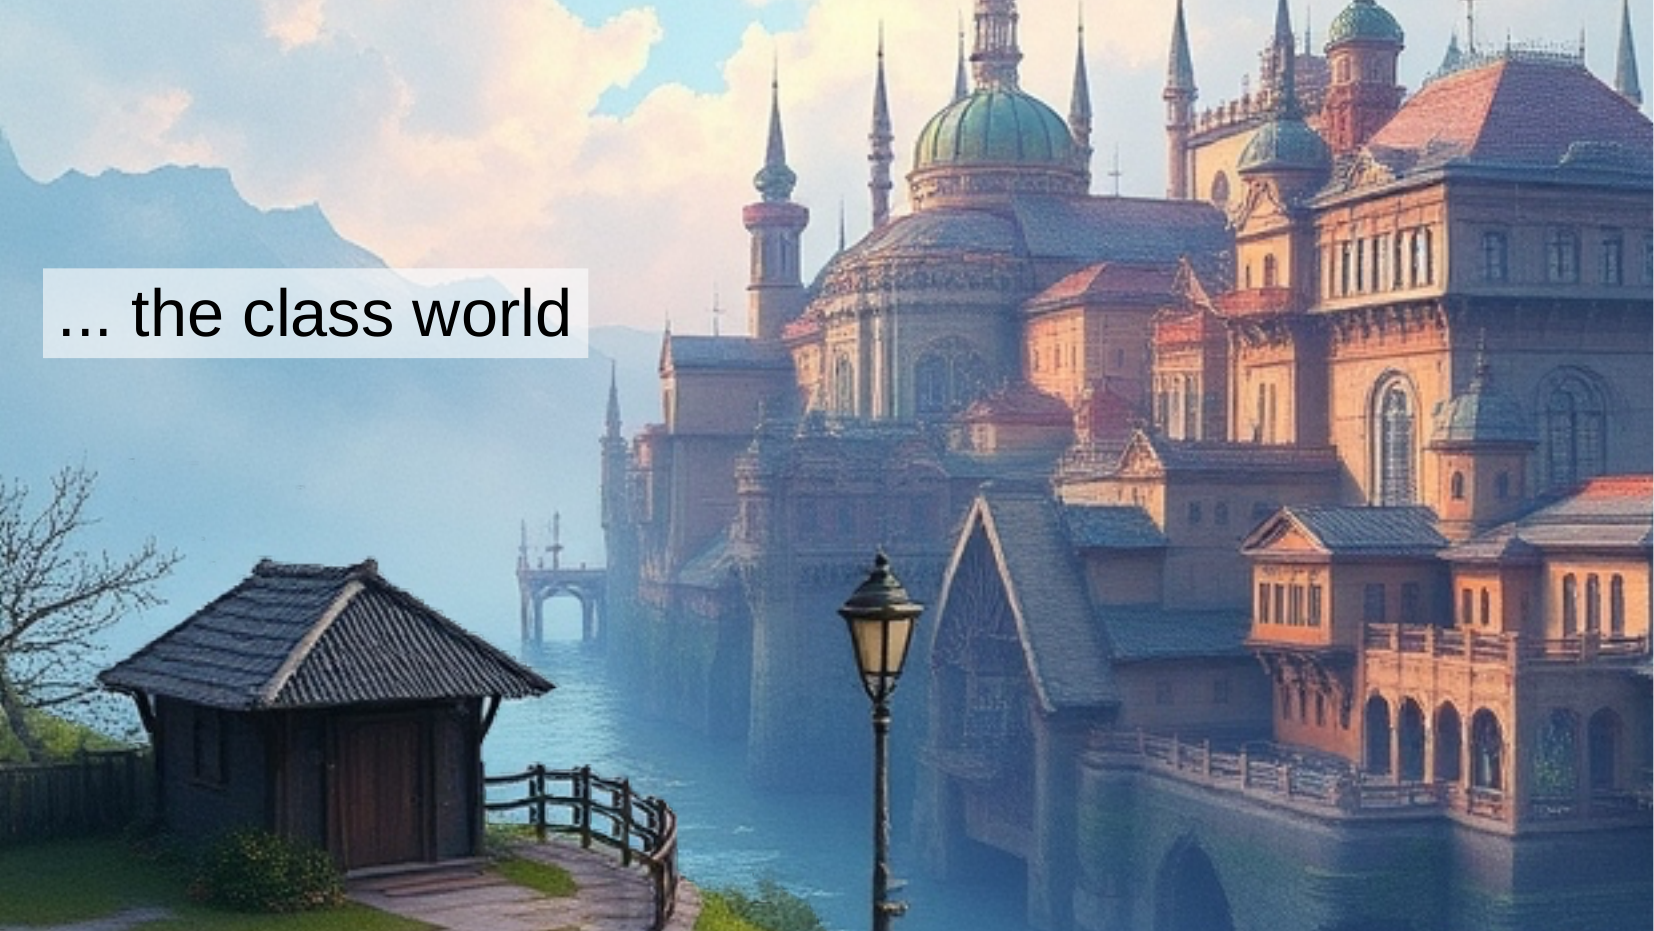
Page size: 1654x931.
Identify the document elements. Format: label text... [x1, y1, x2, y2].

text_box ... the class world [43, 268, 589, 359]
picture [0, 0, 1654, 931]
